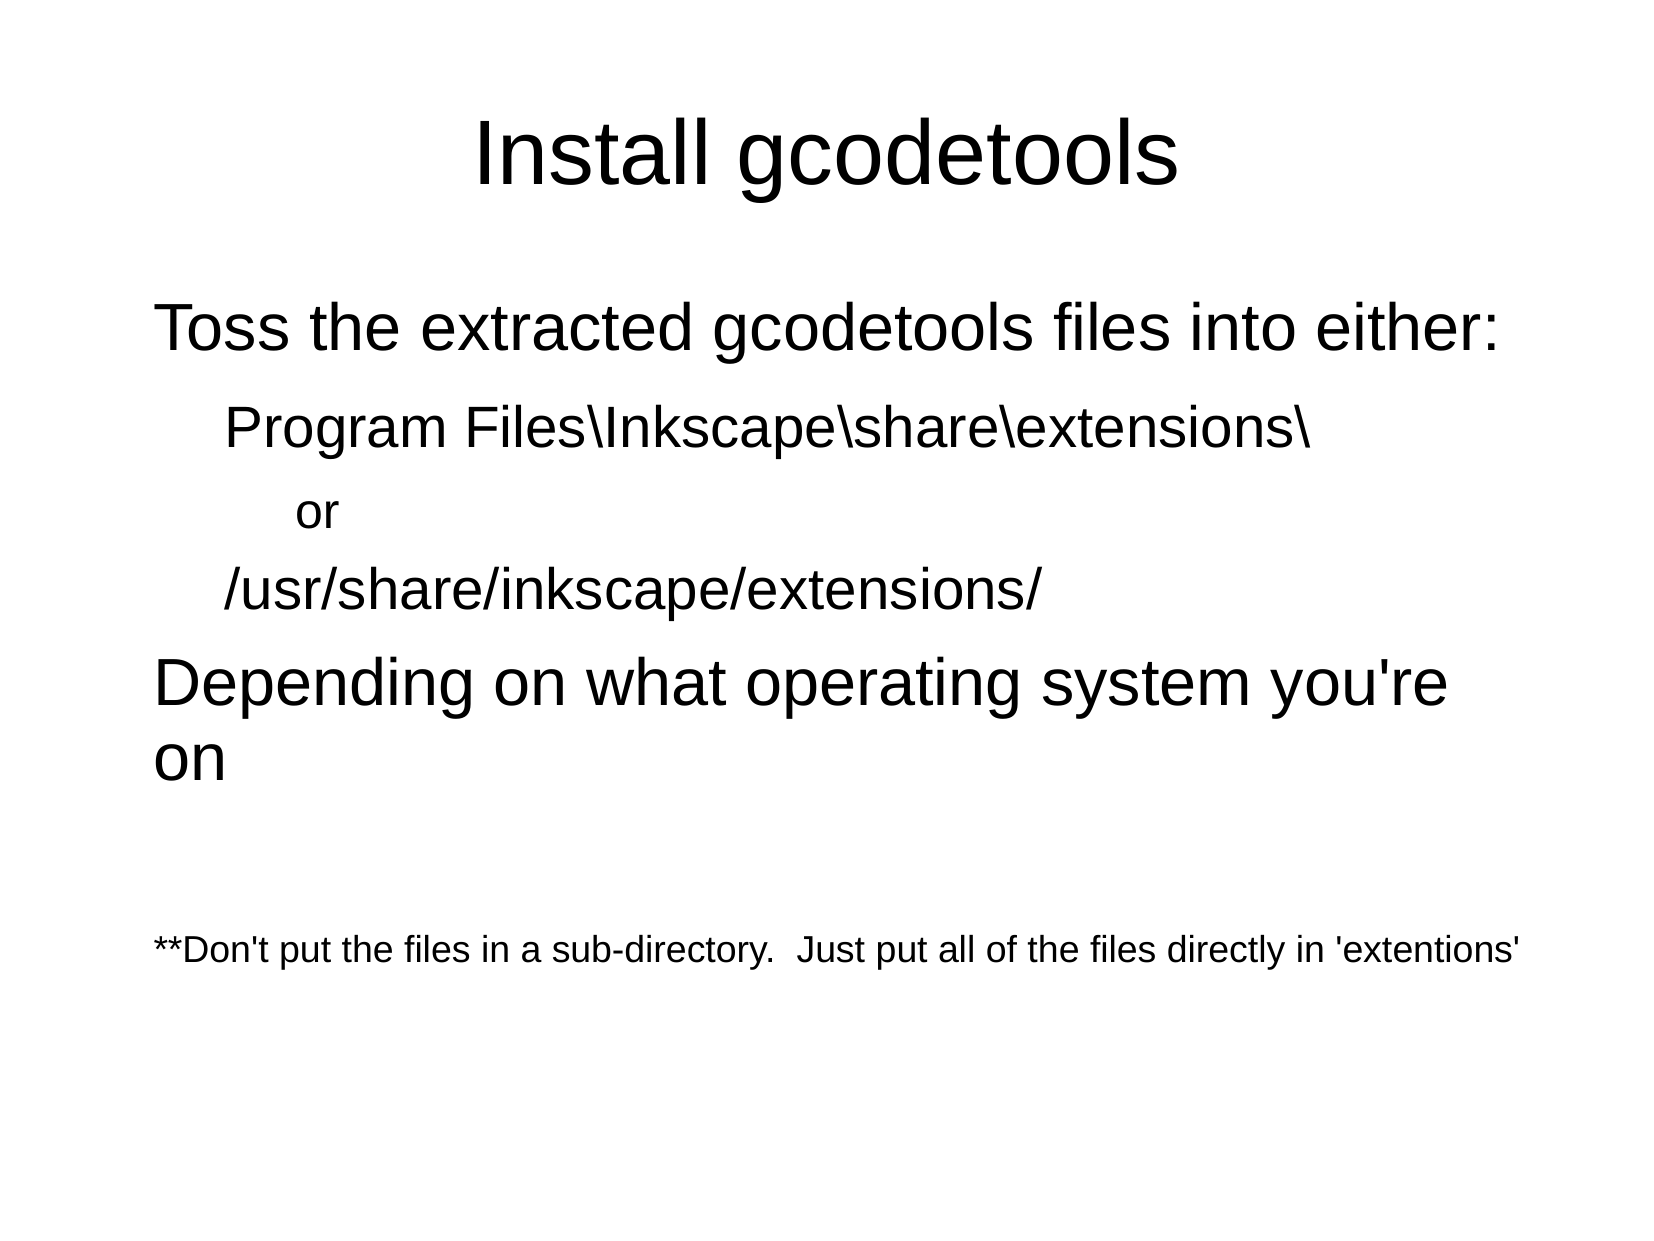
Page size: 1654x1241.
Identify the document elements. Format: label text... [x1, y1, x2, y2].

title Install gcodetools [82, 49, 1571, 257]
list Toss the extracted gcodetools files into either: Program Files\Inkscape\share\extensions\ or /usr/share/inkscape/extensions/ Depending on what operating system you're on **Don't put the files in a sub-directory. Just put all of the files directly in 'extentions' [82, 290, 1538, 1010]
